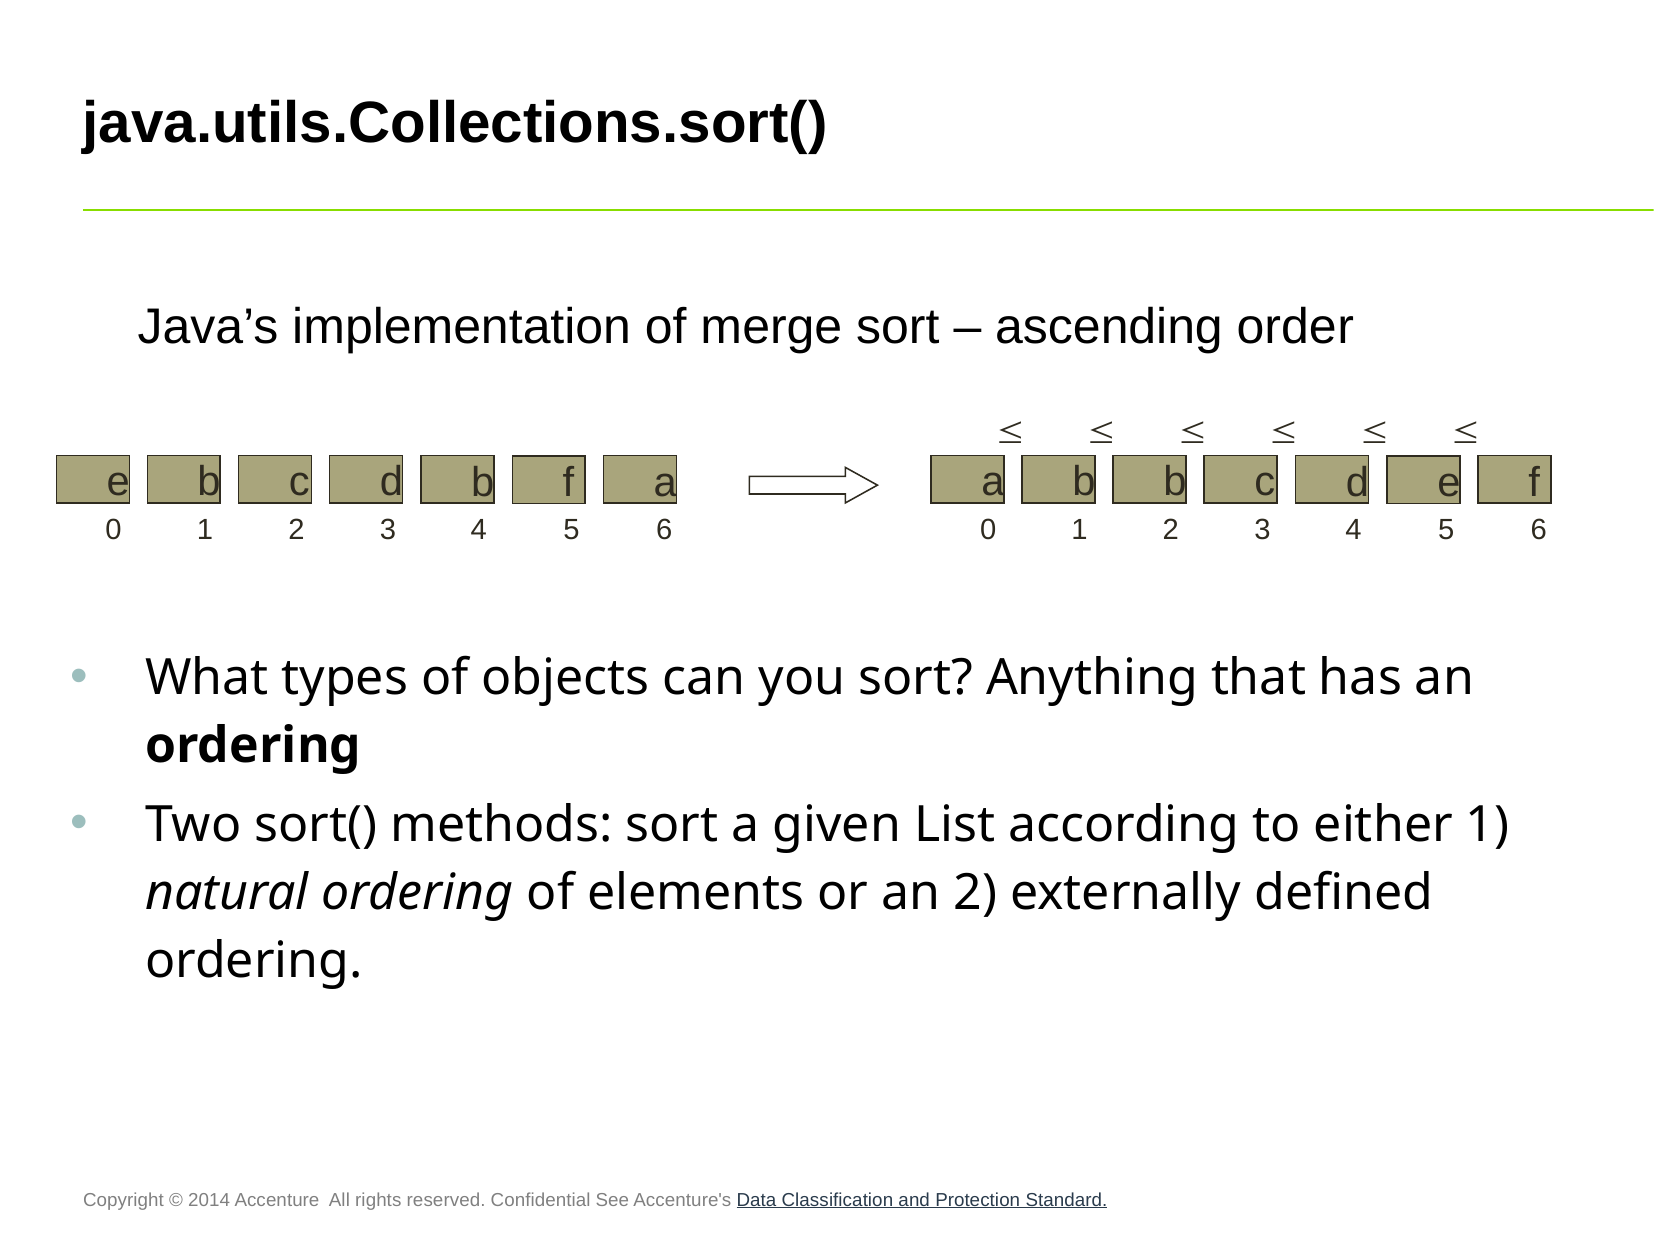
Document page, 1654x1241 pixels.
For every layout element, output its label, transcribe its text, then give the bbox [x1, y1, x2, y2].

text_box  [1344, 398, 1405, 459]
text_box 1 [1021, 502, 1103, 554]
list Java’s implementation of merge sort – ascending order What types of objects can you sort? Anything that has an ordering Two sort() methods: sort a given List according to either 1) natural ordering of elements or an 2) externally defined ordering. [55, 300, 1571, 1146]
text_box b [1113, 455, 1186, 502]
title java.utils.Collections.sort() [82, 49, 1571, 196]
text_box d [1295, 455, 1369, 504]
text_box 0 [929, 502, 1012, 554]
text_box 1 [146, 502, 228, 554]
text_box b [147, 455, 221, 502]
text_box a [987, 484, 997, 493]
text_box 6 [605, 502, 688, 554]
text_box 5 [1387, 502, 1470, 554]
text_box 5 [513, 502, 595, 554]
text_box 4 [1295, 502, 1377, 554]
text_box 3 [1204, 502, 1286, 554]
text_box c [238, 455, 312, 502]
text_box f [1478, 455, 1551, 504]
text_box a [603, 455, 677, 504]
text_box  [1253, 398, 1314, 459]
text_box  [1435, 398, 1496, 459]
text_box d [329, 455, 403, 502]
text_box  [980, 398, 1041, 459]
text_box e [1387, 455, 1460, 502]
text_box 3 [329, 502, 411, 554]
text_box 2 [1112, 502, 1194, 554]
text_box 6 [1480, 502, 1562, 554]
text_box  [1162, 398, 1223, 459]
text_box b [420, 455, 494, 504]
text_box e [56, 455, 130, 502]
text_box 0 [55, 502, 137, 554]
text_box  [1071, 398, 1132, 459]
text_box c [1204, 455, 1278, 502]
text_box b [1022, 455, 1095, 502]
text_box a [931, 455, 1004, 502]
text_box [749, 467, 878, 503]
text_box 2 [238, 502, 320, 554]
text_box f [512, 455, 586, 504]
text_box 4 [420, 502, 502, 554]
